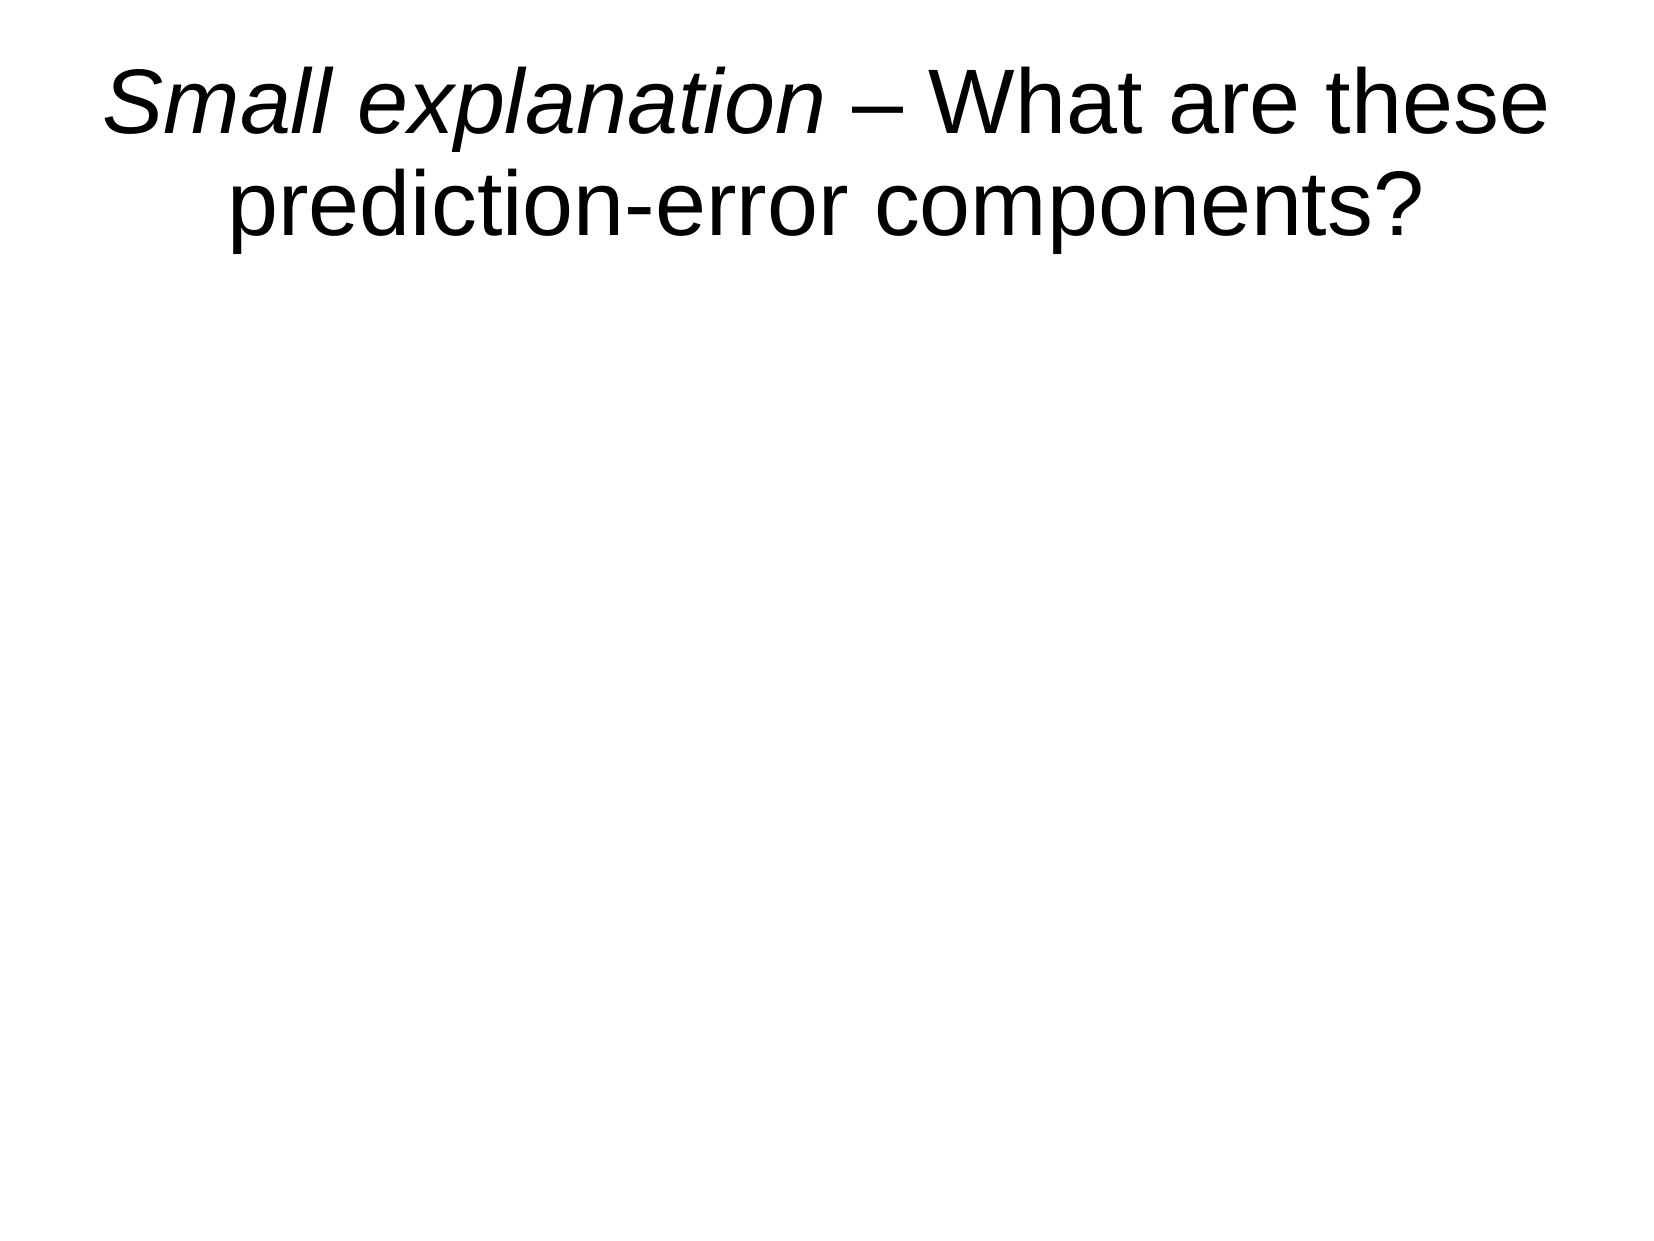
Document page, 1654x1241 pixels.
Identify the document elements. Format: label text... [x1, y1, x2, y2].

title Small explanation – What are these prediction-error components? [82, 49, 1571, 257]
